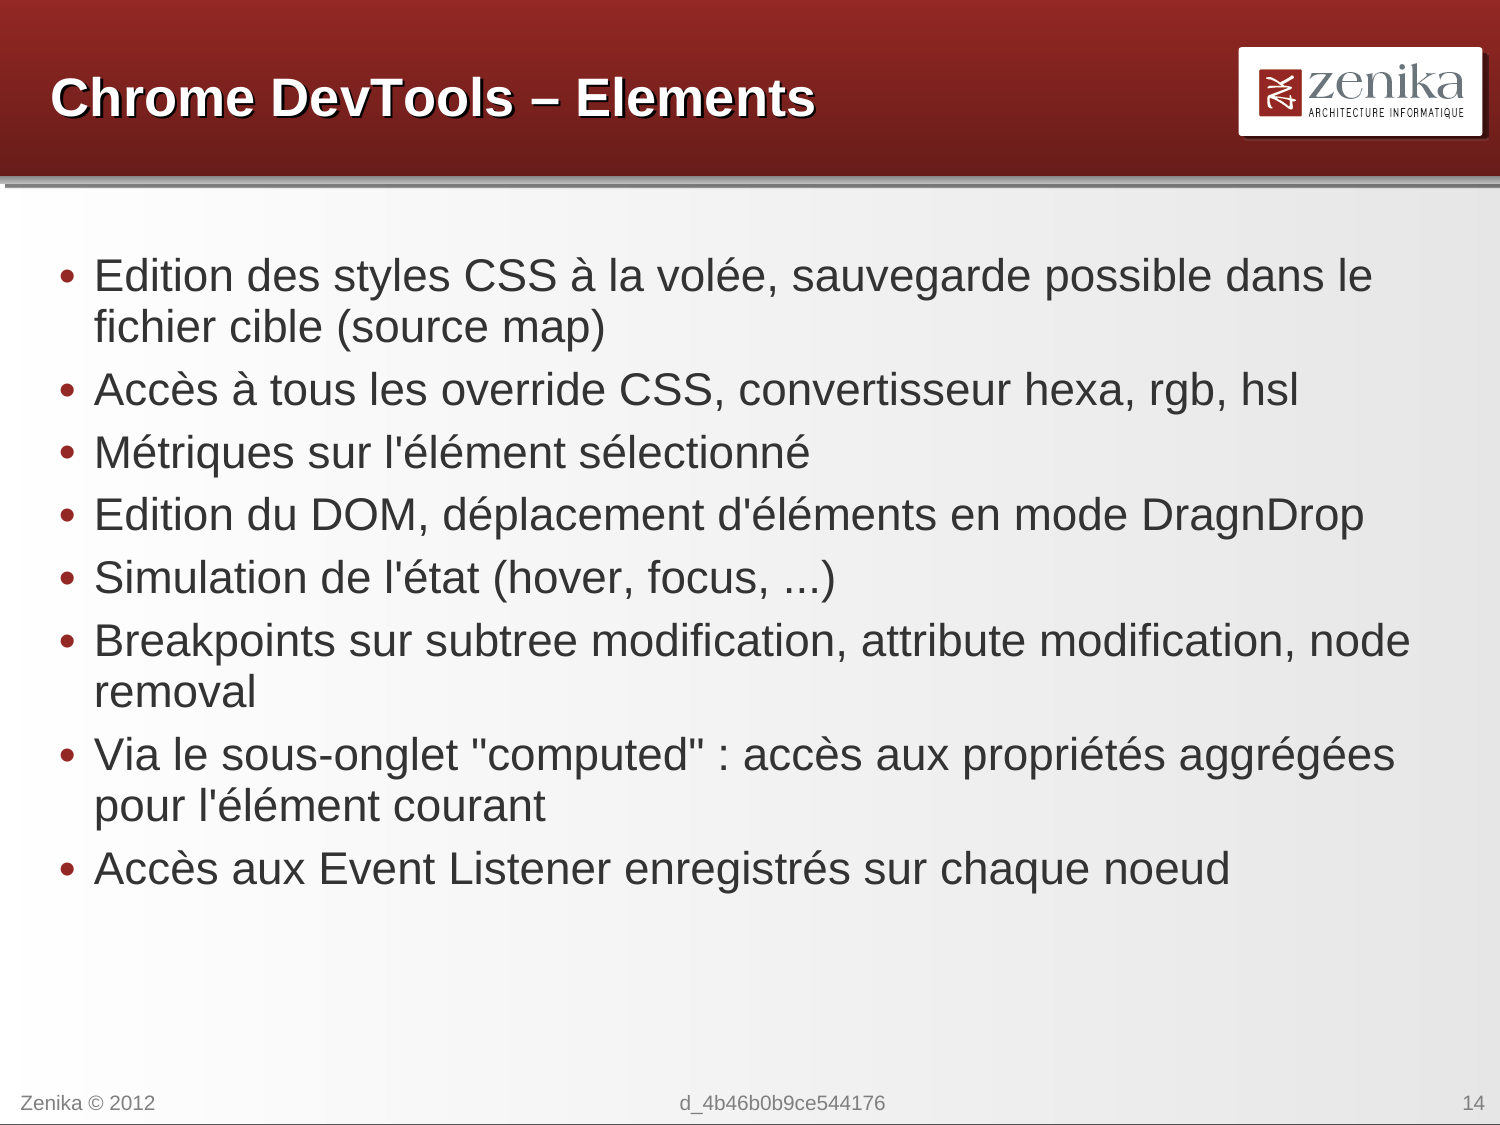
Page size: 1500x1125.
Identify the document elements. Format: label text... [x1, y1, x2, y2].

picture [1257, 58, 1464, 125]
title Chrome DevTools – Elements [50, 15, 1206, 180]
list Edition des styles CSS à la volée, sauvegarde possible dans le fichier cible (source map) Accès à tous les override CSS, convertisseur hexa, rgb, hsl Métriques sur l'élément sélectionné Edition du DOM, déplacement d'éléments en mode DragnDrop Simulation de l'état (hover, focus, ...) Breakpoints sur subtree modification, attribute modification, node removal Via le sous-onglet "computed" : accès aux propriétés aggrégées pour l'élément courant Accès aux Event Listener enregistrés sur chaque noeud [59, 249, 1447, 1079]
